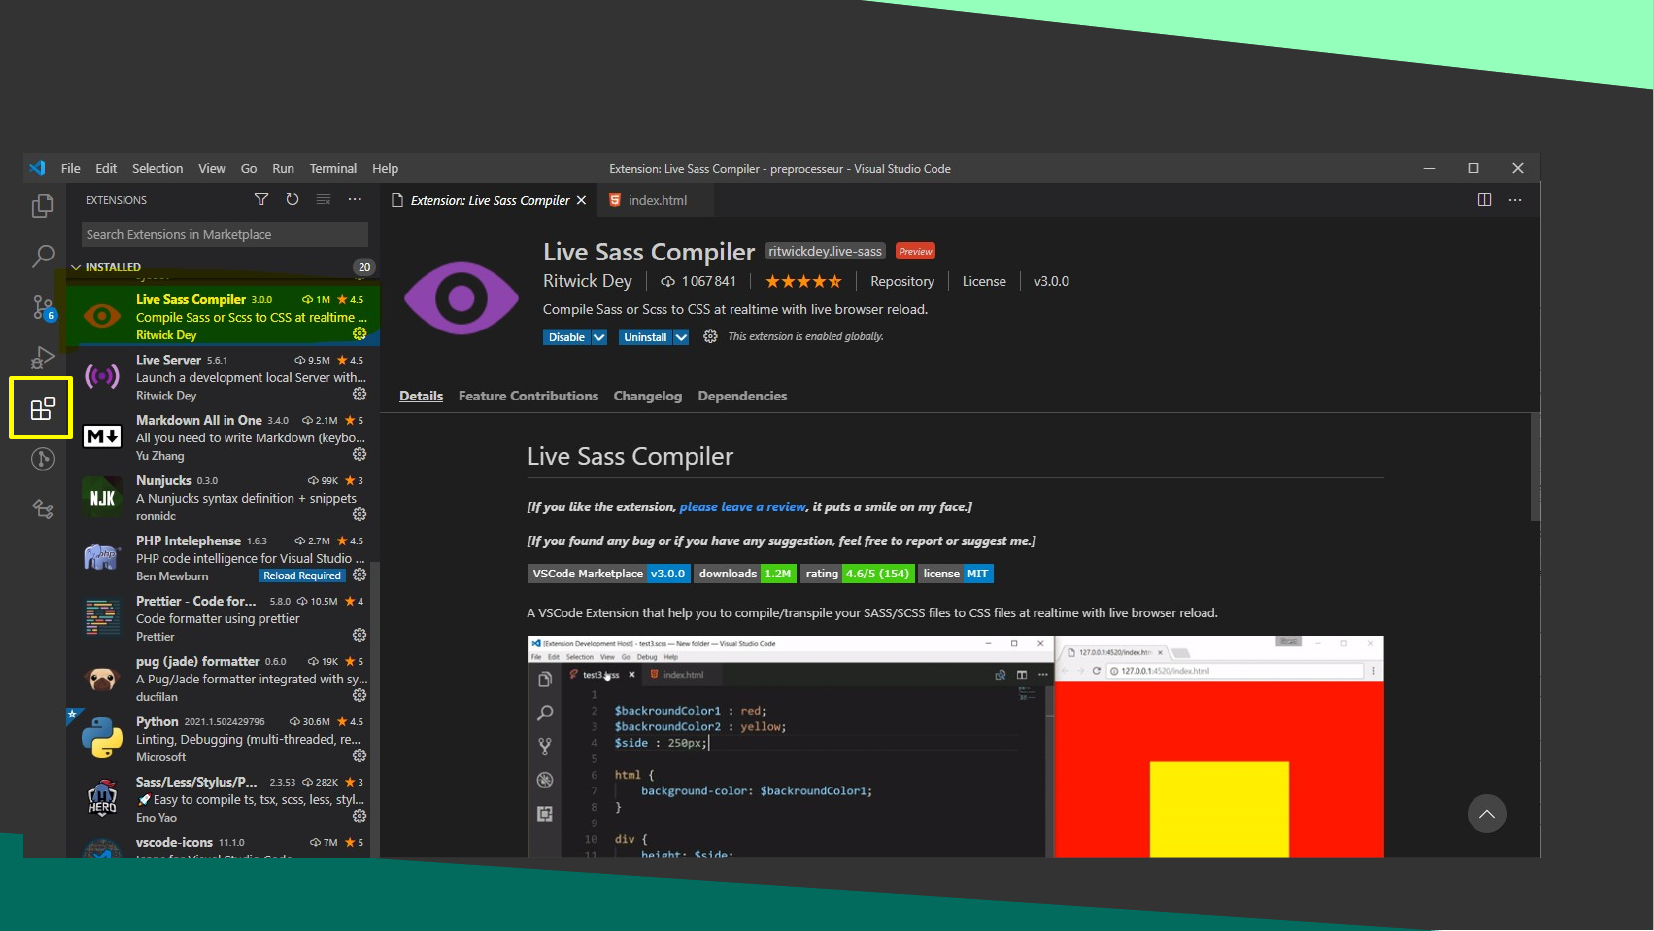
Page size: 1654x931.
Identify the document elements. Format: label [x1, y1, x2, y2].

picture [23, 153, 1541, 858]
text_box [860, 0, 1654, 90]
picture [23, 380, 68, 435]
